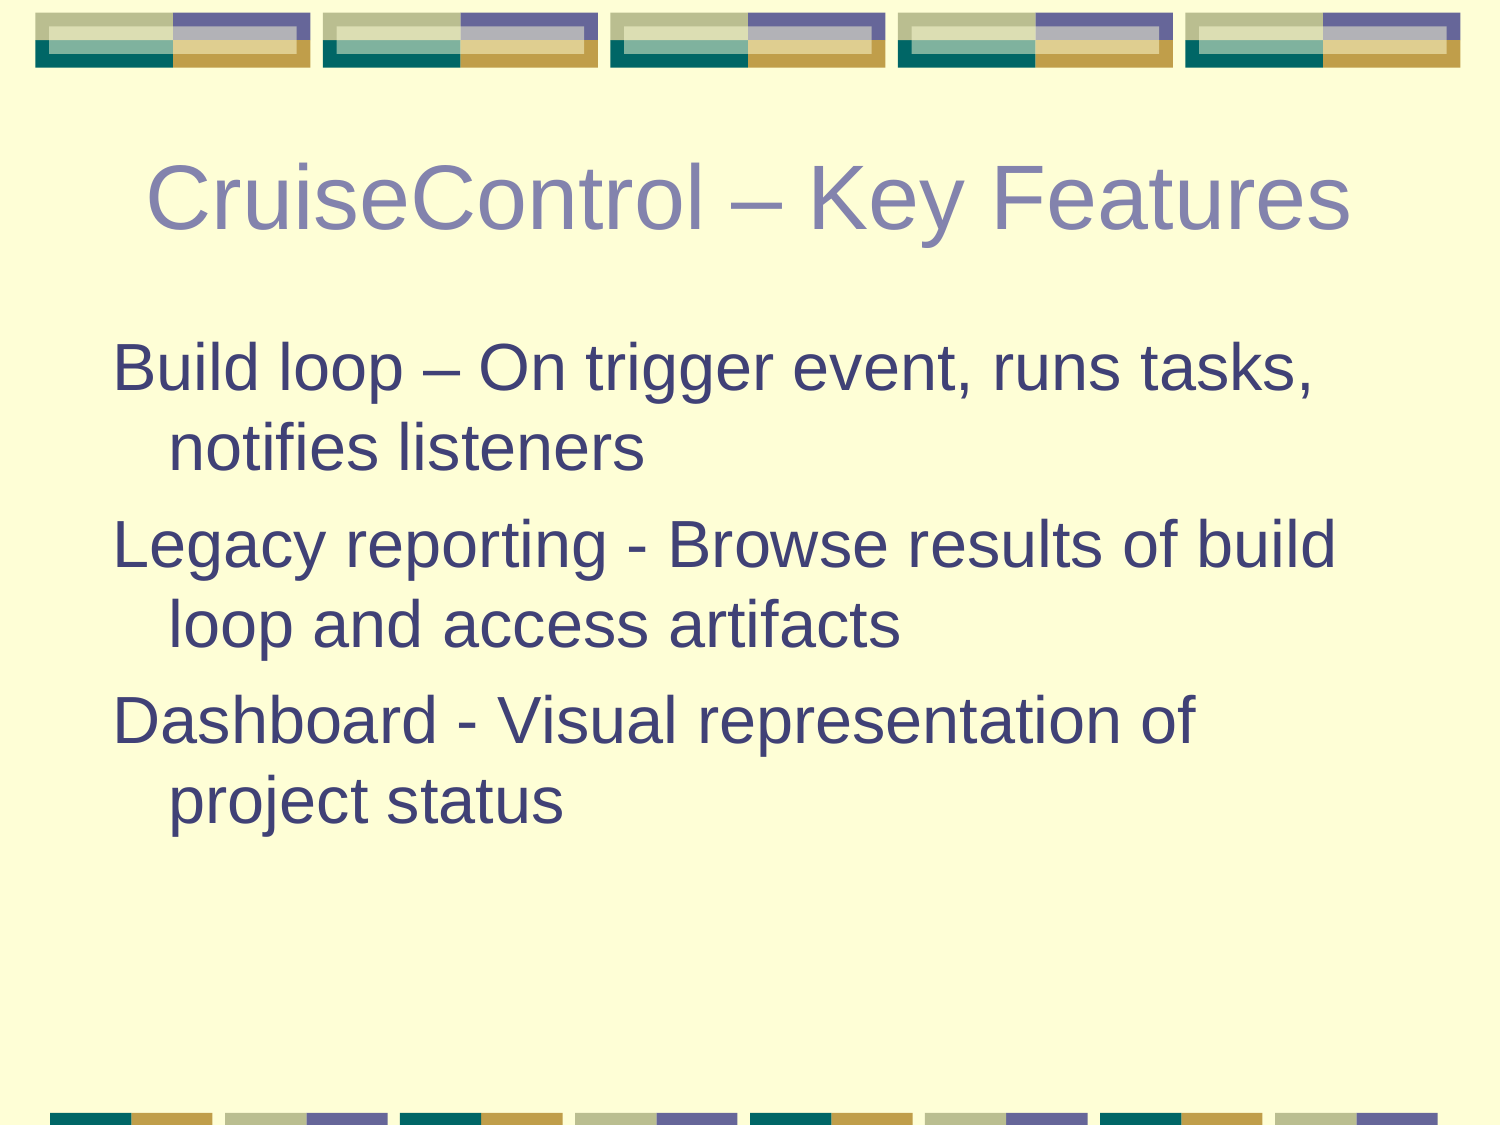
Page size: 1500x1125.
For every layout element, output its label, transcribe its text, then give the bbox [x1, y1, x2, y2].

list Build loop – On trigger event, runs tasks, notifies listeners Legacy reporting - Browse results of build loop and access artifacts Dashboard - Visual representation of project status [112, 324, 1388, 1001]
title CruiseControl – Key Features [112, 79, 1388, 308]
